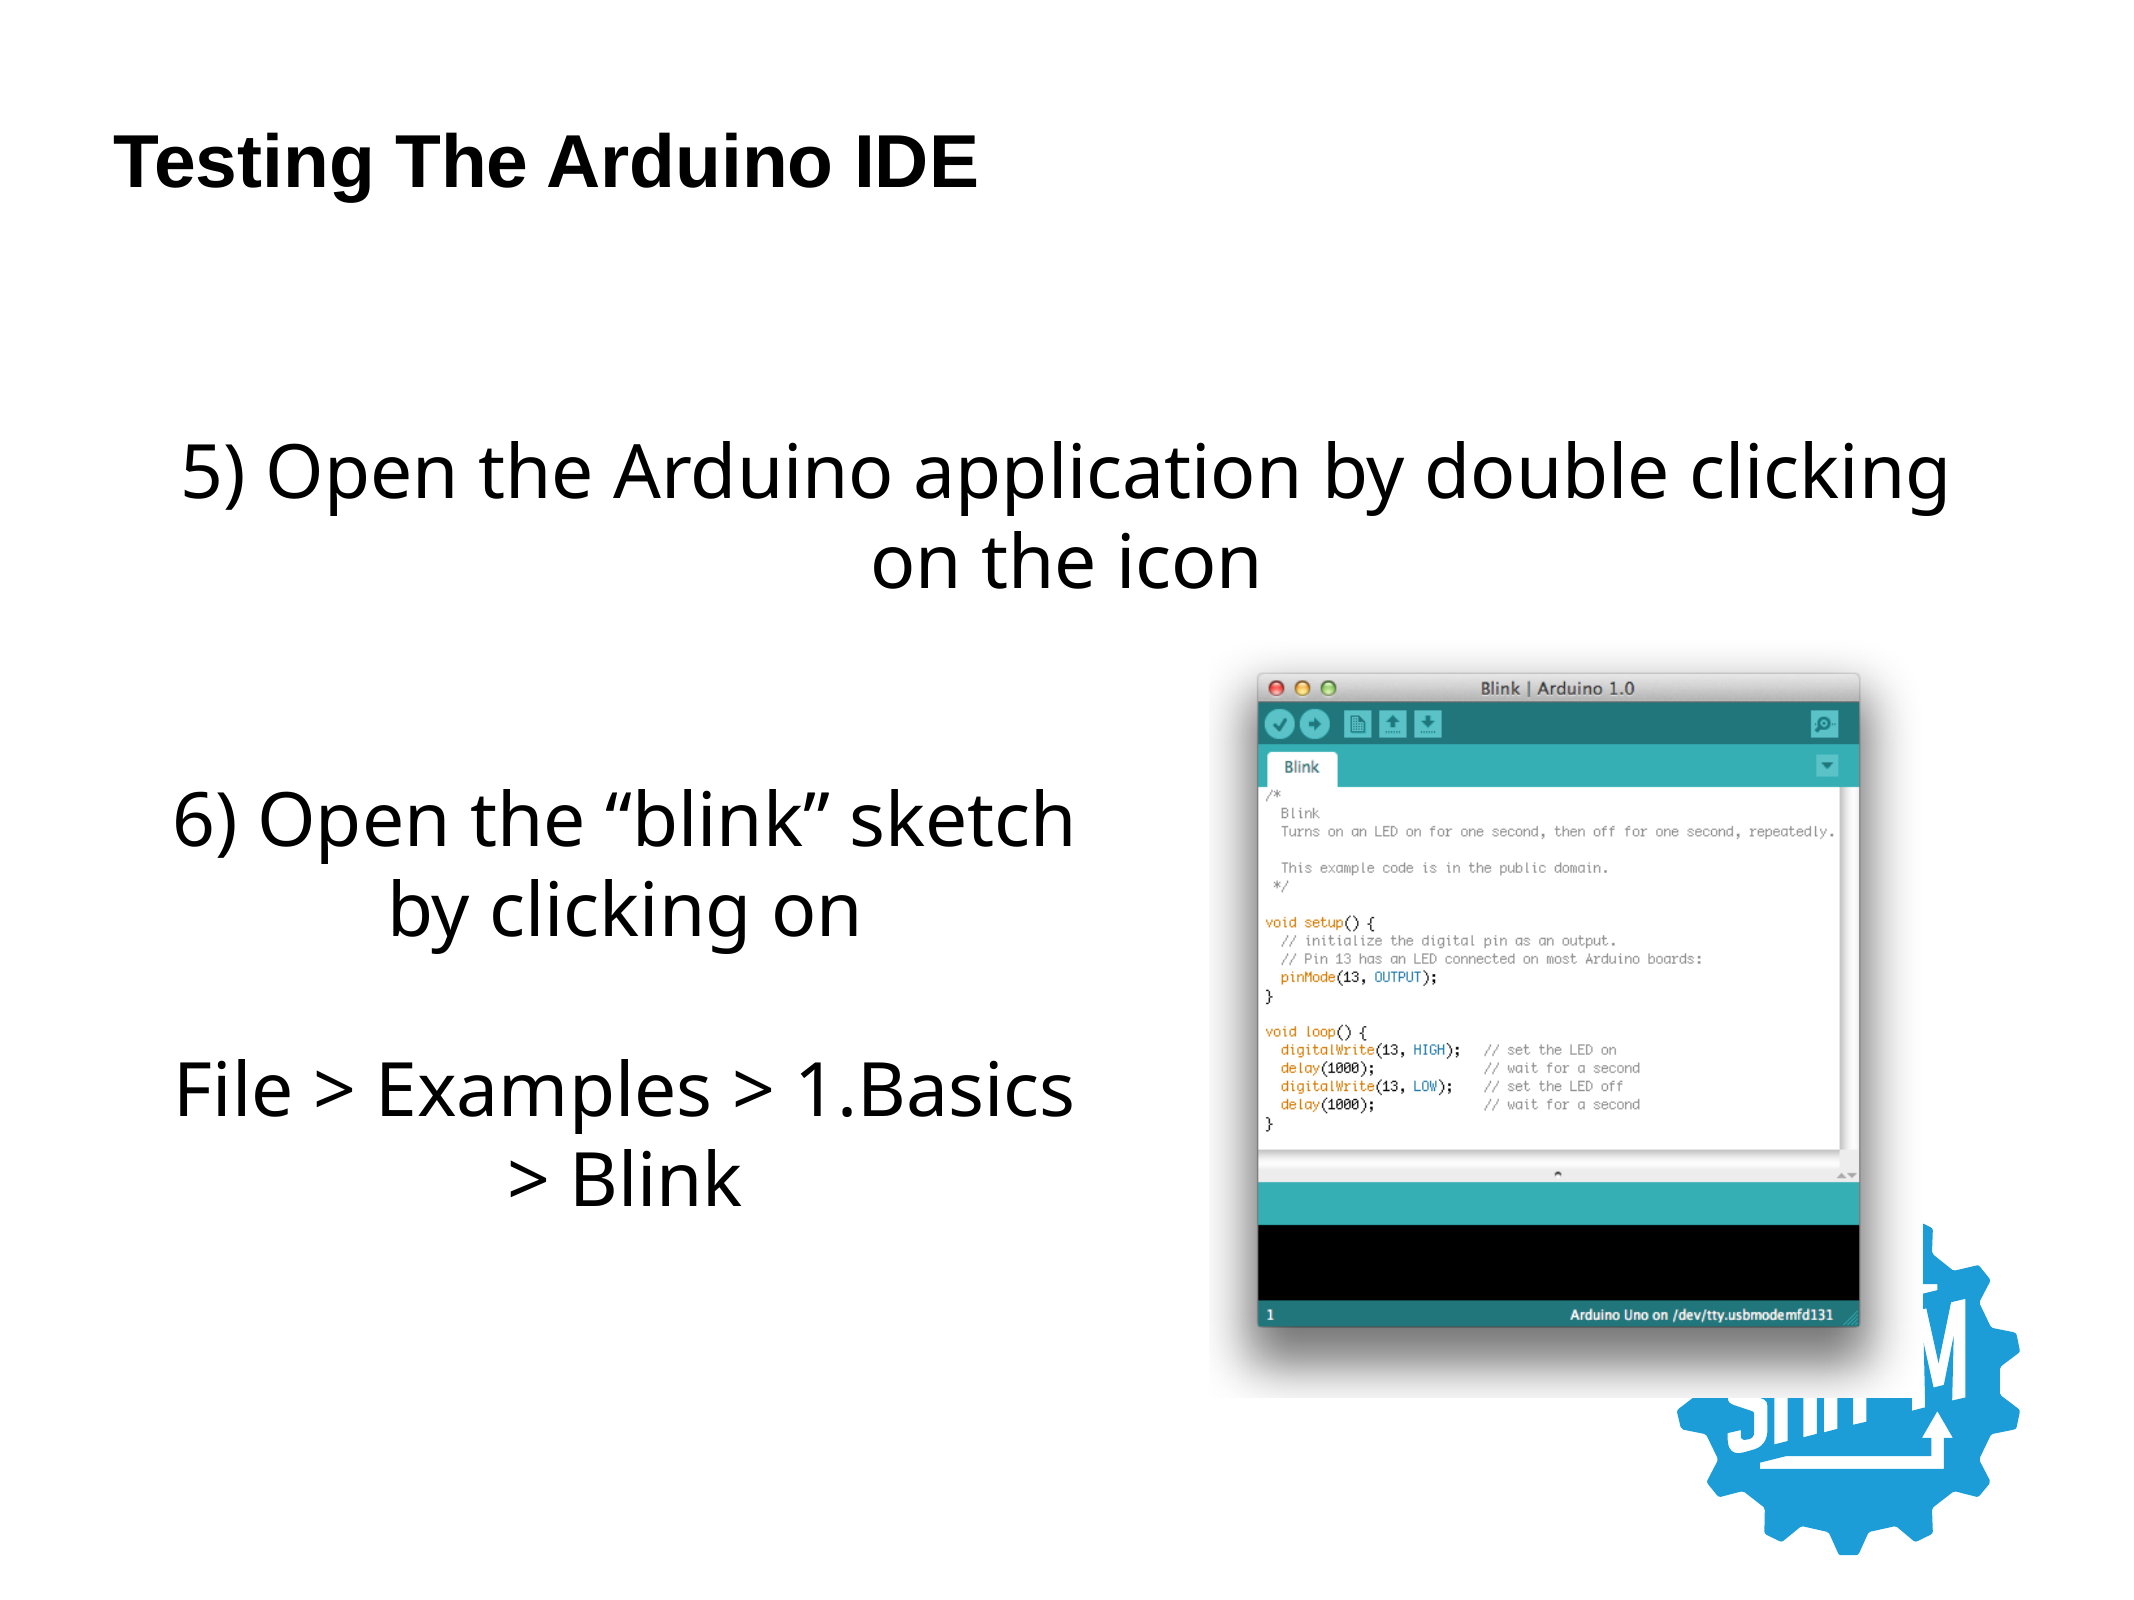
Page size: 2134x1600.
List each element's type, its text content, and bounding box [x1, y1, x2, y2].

text_box Testing The Arduino IDE [105, 103, 989, 211]
text_box 6) Open the “blink” sketch by clicking on File > Examples > 1.Basics > Blink [163, 763, 1087, 1231]
picture [1209, 639, 2020, 1556]
text_box 5) Open the Arduino application by double clicking on the icon [163, 415, 1970, 613]
